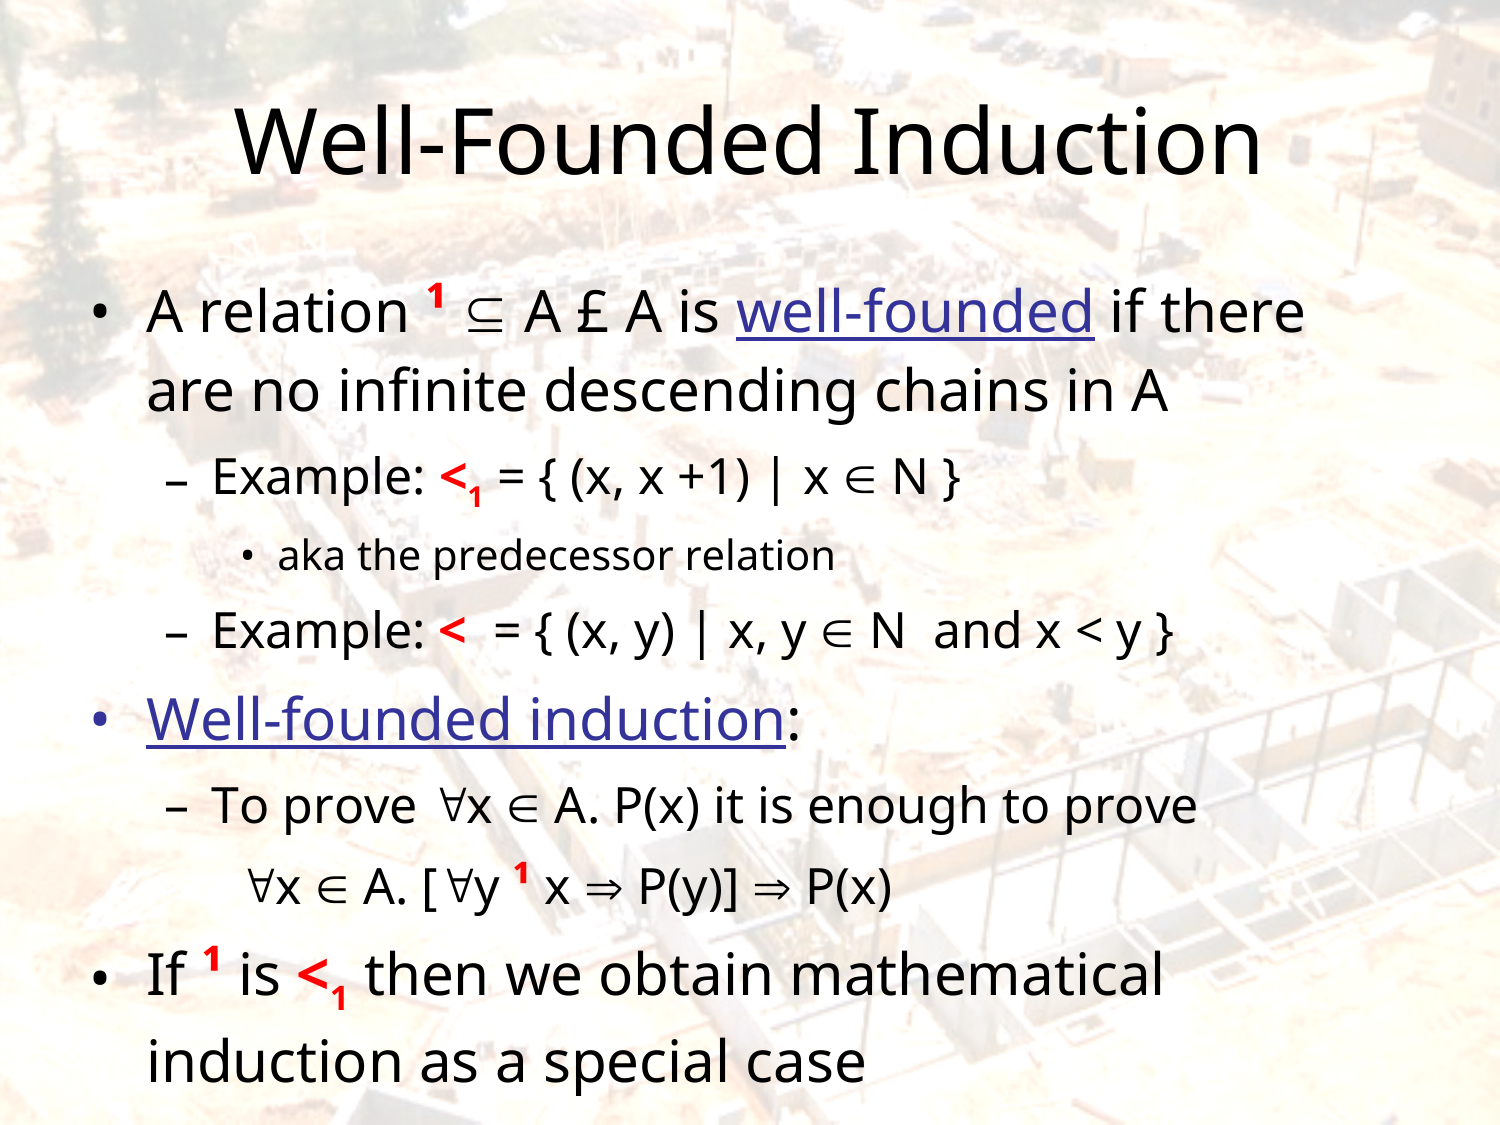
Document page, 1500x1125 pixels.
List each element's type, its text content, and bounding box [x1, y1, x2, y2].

list A relation ¹  A £ A is well-founded if there are no infinite descending chains in A Example: <1 = { (x, x +1) | x  N } aka the predecessor relation Example: < = { (x, y) | x, y  N and x < y } Well-founded induction: To prove x  A. P(x) it is enough to prove x  A. [y ¹ x  P(y)]  P(x) If ¹ is <1 then we obtain mathematical induction as a special case [75, 262, 1426, 1076]
picture [0, 0, 1500, 1125]
title Well-Founded Induction [75, 45, 1426, 233]
